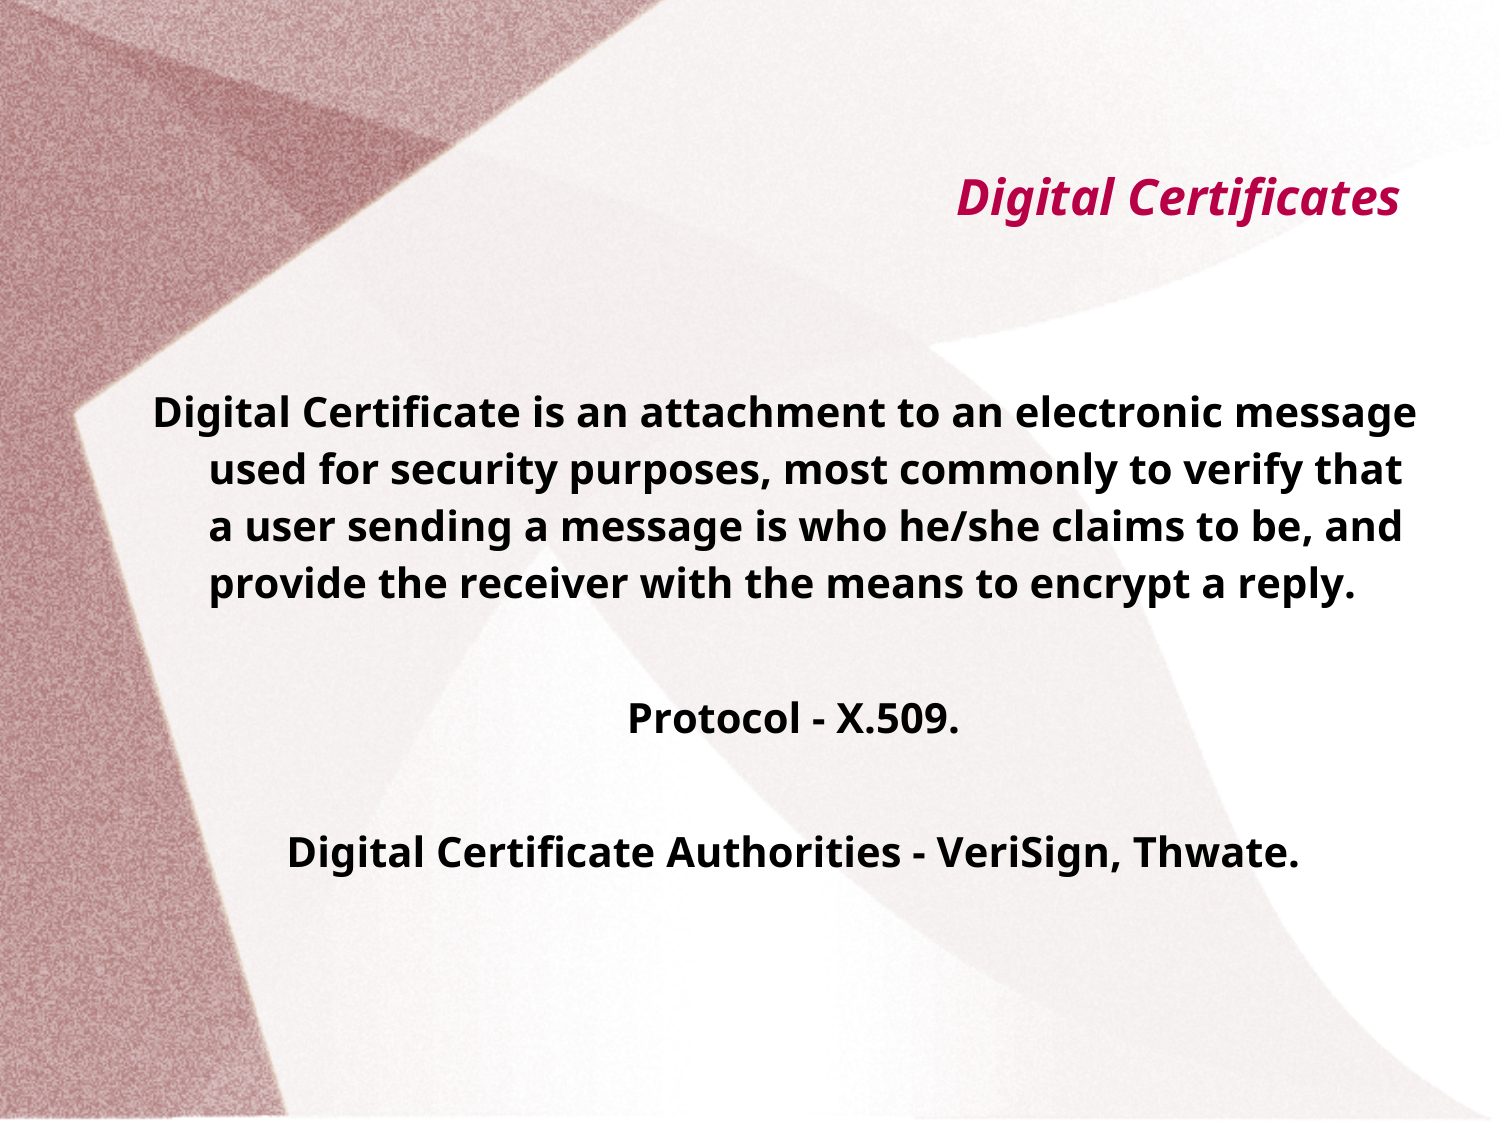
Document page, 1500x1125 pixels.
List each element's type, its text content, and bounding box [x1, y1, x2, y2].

title Digital Certificates [149, 112, 1417, 238]
subtitle Digital Certificate is an attachment to an electronic message used for security purposes, most commonly to verify that a user sending a message is who he/she claims to be, and provide the receiver with the means to encrypt a reply. Protocol - X.509. Digital Certificate Authorities - VeriSign, Thwate. [137, 374, 1450, 1088]
picture [0, 0, 1500, 1125]
